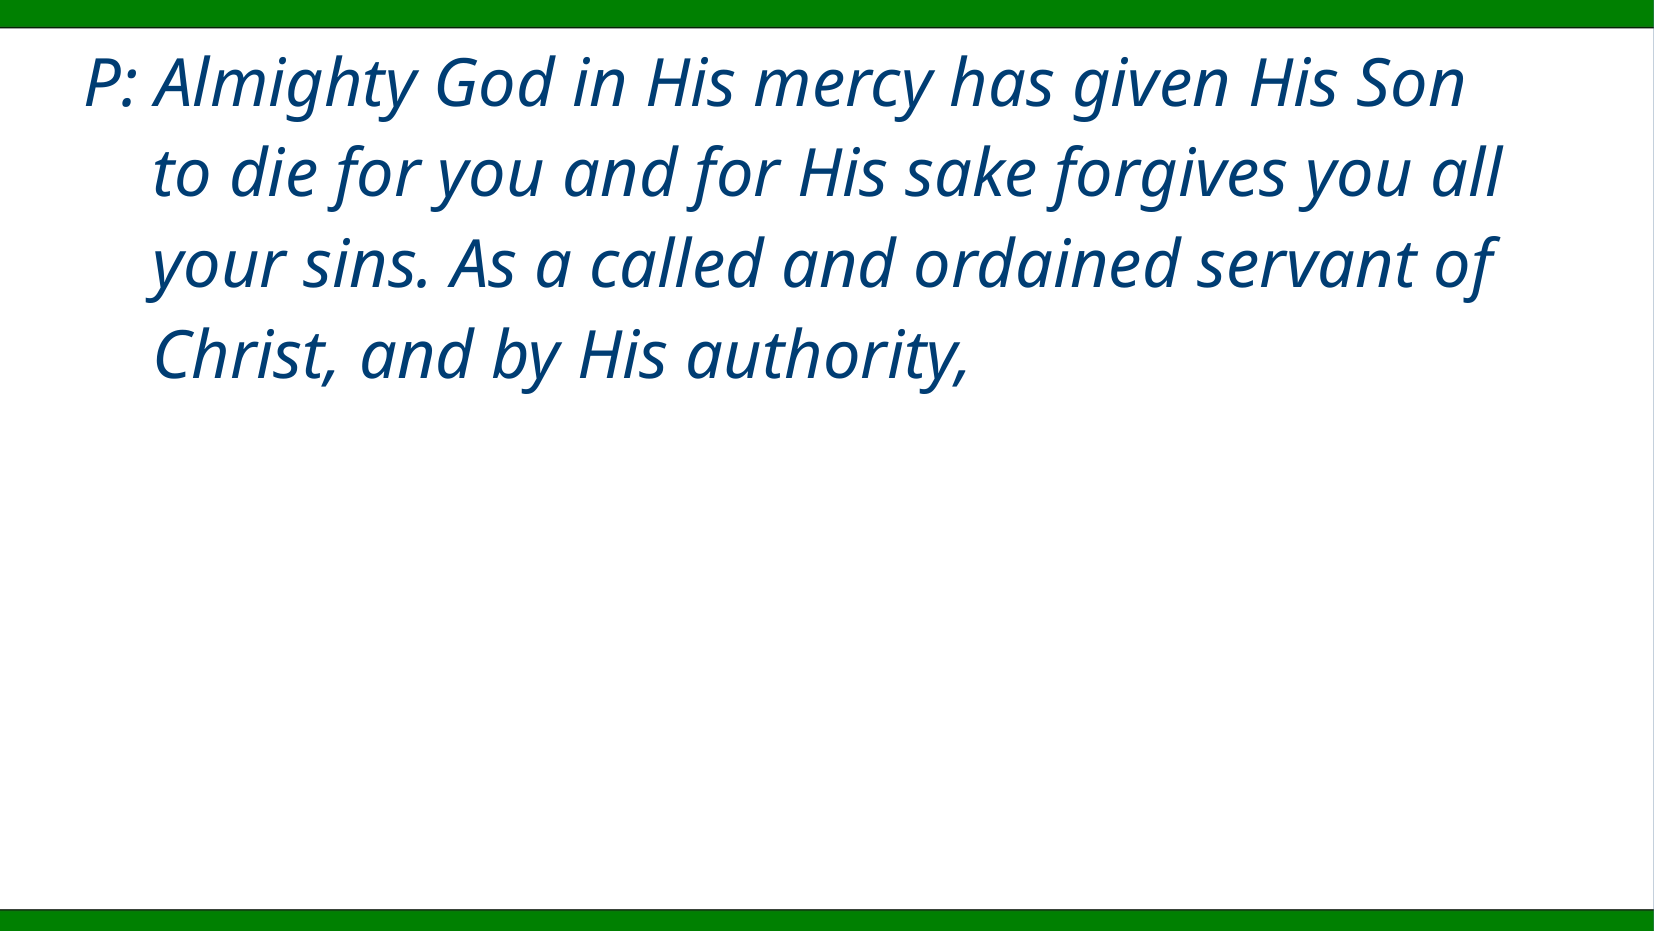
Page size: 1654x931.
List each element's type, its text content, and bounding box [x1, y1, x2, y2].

picture [0, 0, 1654, 931]
text_box P: Almighty God in His mercy has given His Son to die for you and for His sake forgives you all your sins. As a called and ordained servant of Christ, and by His authority, [68, 27, 1554, 454]
